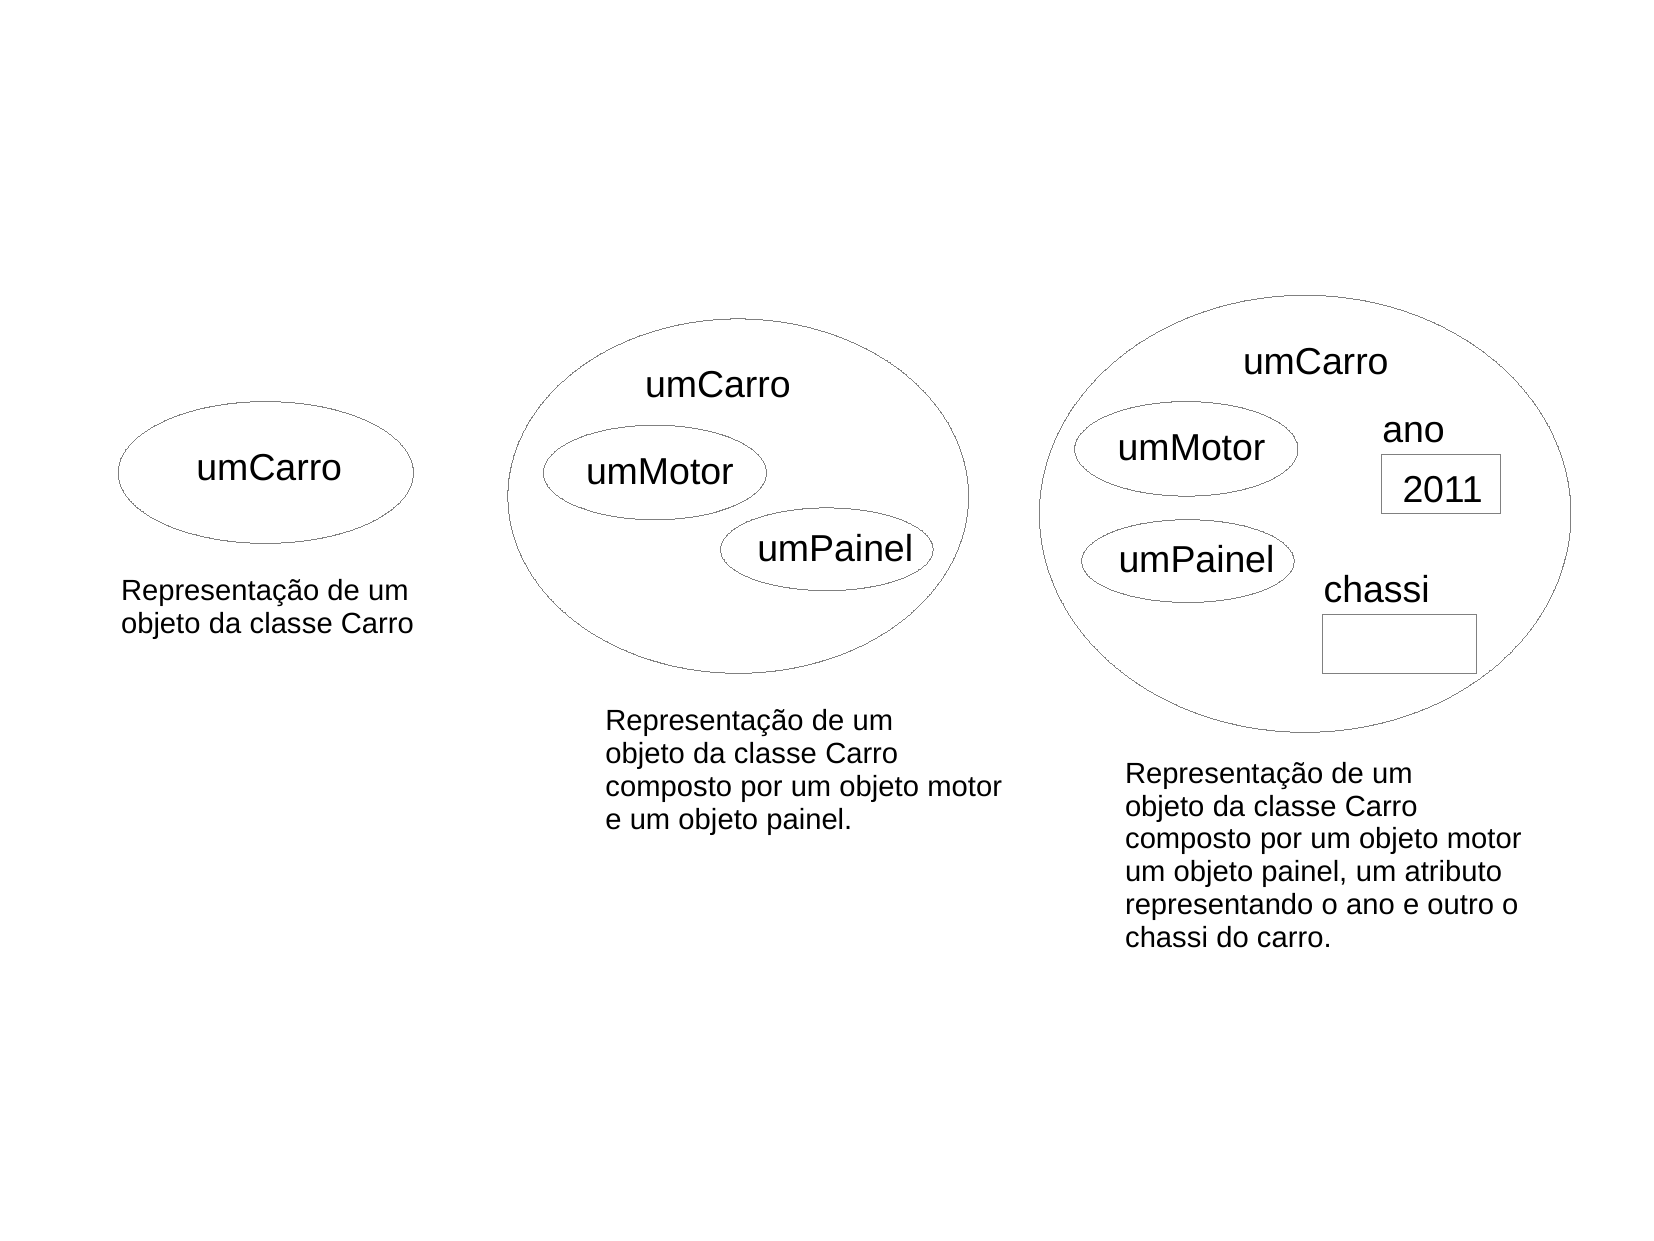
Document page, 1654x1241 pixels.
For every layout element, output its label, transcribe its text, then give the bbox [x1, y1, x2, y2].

text_box umPainel [1103, 531, 1290, 603]
text_box Representação de um objeto da classe Carro composto por um objeto motor e um objeto painel. [590, 696, 1018, 876]
text_box umCarro [1228, 332, 1404, 390]
text_box Representação de um objeto da classe Carro [106, 566, 433, 648]
text_box chassi [1308, 561, 1445, 632]
text_box 2011 [1387, 460, 1498, 532]
text_box umCarro [630, 356, 806, 414]
text_box ano [1367, 401, 1460, 473]
text_box umCarro [181, 439, 357, 497]
text_box umPainel [742, 519, 928, 591]
text_box umMotor [571, 442, 749, 514]
text_box Representação de um objeto da classe Carro composto por um objeto motor um objeto painel, um atributo representando o ano e outro o chassi do carro. [1110, 749, 1543, 994]
text_box umMotor [1102, 419, 1281, 491]
